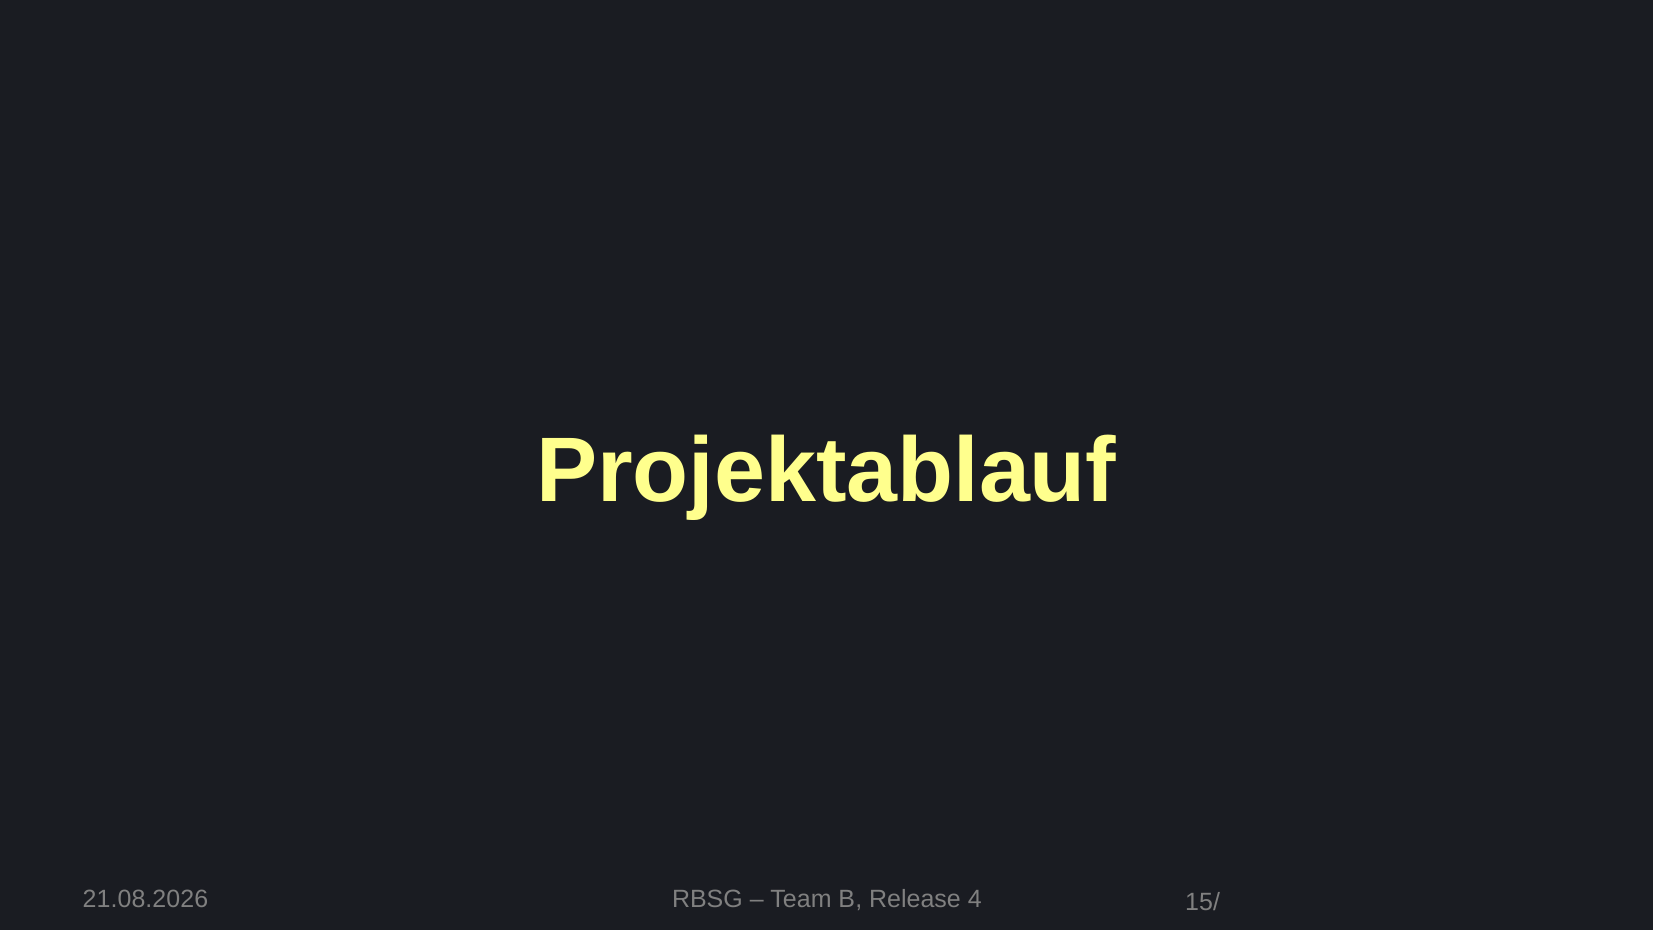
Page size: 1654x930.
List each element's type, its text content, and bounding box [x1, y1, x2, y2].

text_box RBSG – Team B, Release 4 [565, 882, 1090, 912]
text_box / [1185, 885, 1571, 912]
text_box 03.09.2019 [82, 882, 468, 912]
title Projektablauf [82, 387, 1571, 543]
